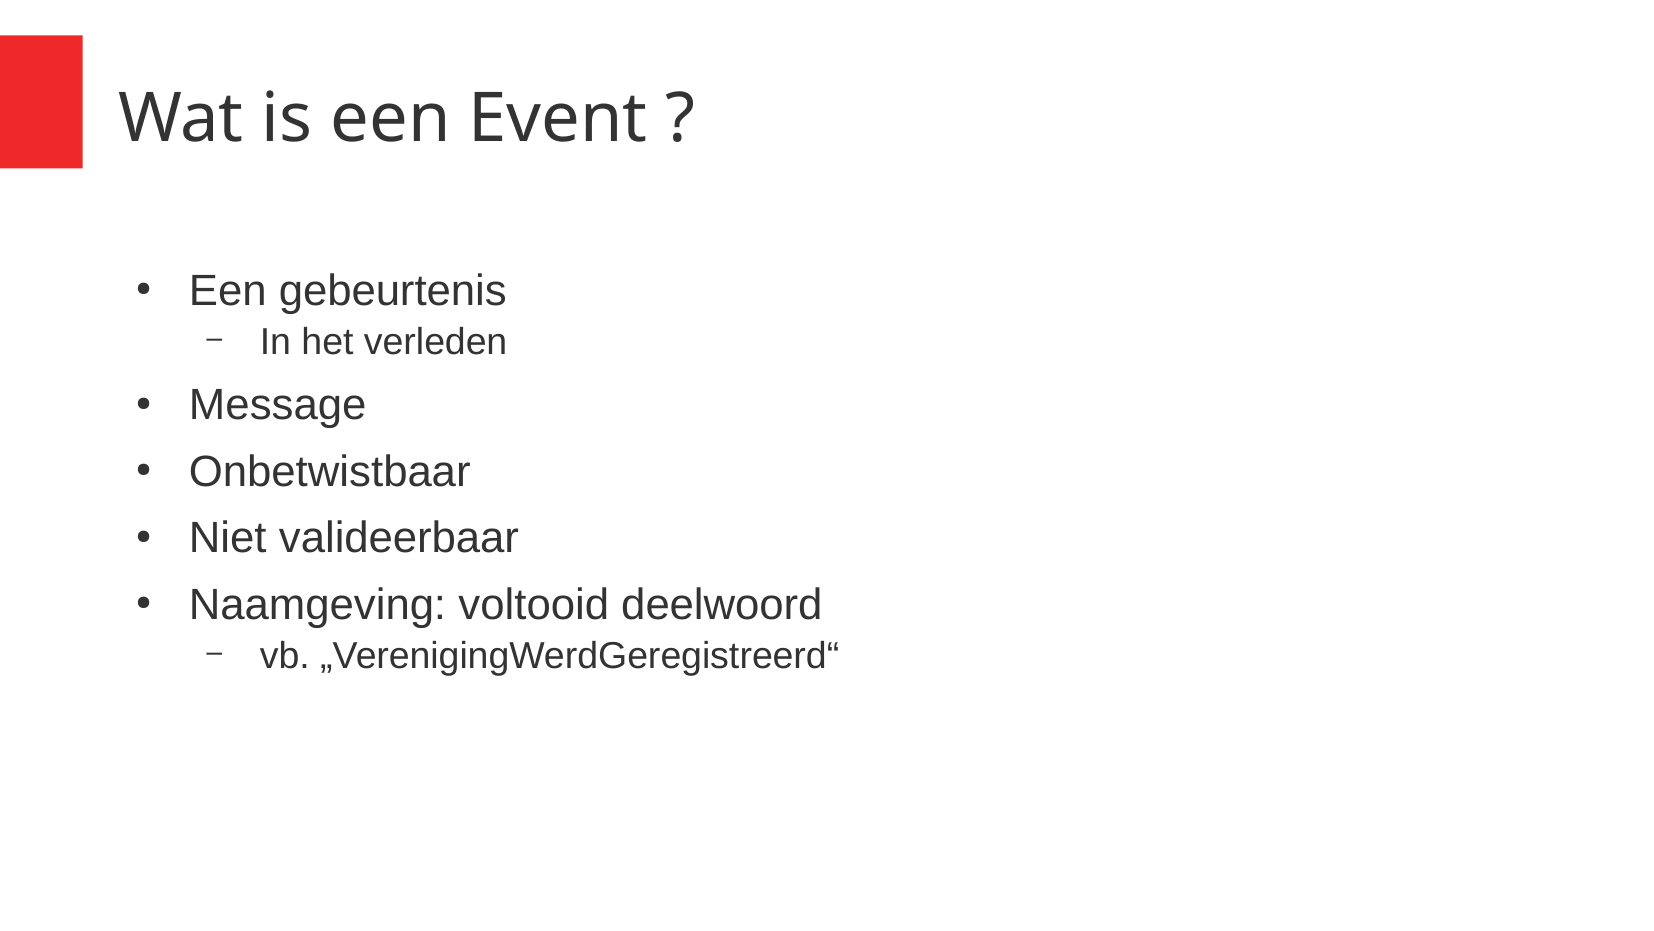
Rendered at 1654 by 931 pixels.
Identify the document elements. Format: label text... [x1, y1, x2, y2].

title Wat is een Event ? [118, 37, 1571, 193]
list Een gebeurtenis In het verleden Message Onbetwistbaar Niet valideerbaar Naamgeving: voltooid deelwoord vb. „VerenigingWerdGeregistreerd“ [118, 265, 1536, 806]
